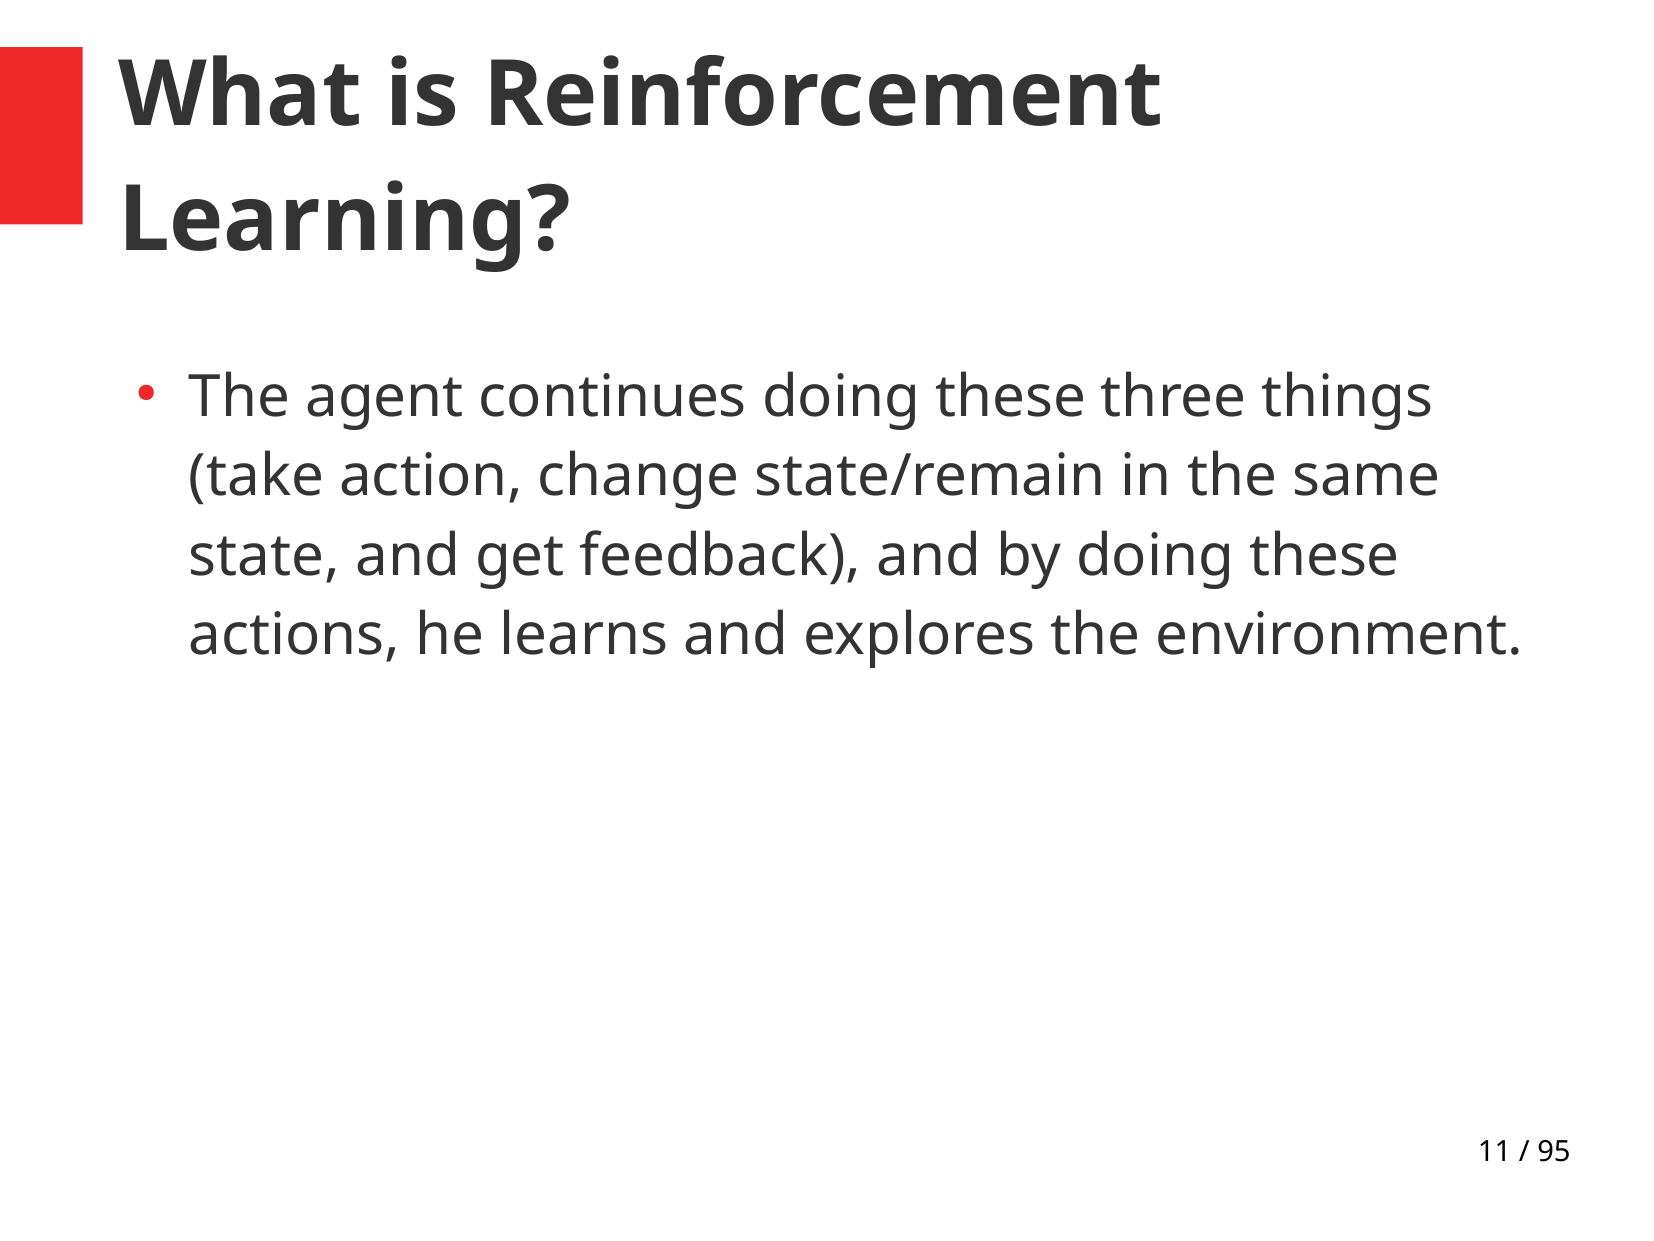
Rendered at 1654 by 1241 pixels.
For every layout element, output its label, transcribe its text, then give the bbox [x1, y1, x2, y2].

list The agent continues doing these three things (take action, change state/remain in the same state, and get feedback), and by doing these actions, he learns and explores the environment. [118, 354, 1536, 1074]
title What is Reinforcement Learning? [118, 28, 1571, 278]
